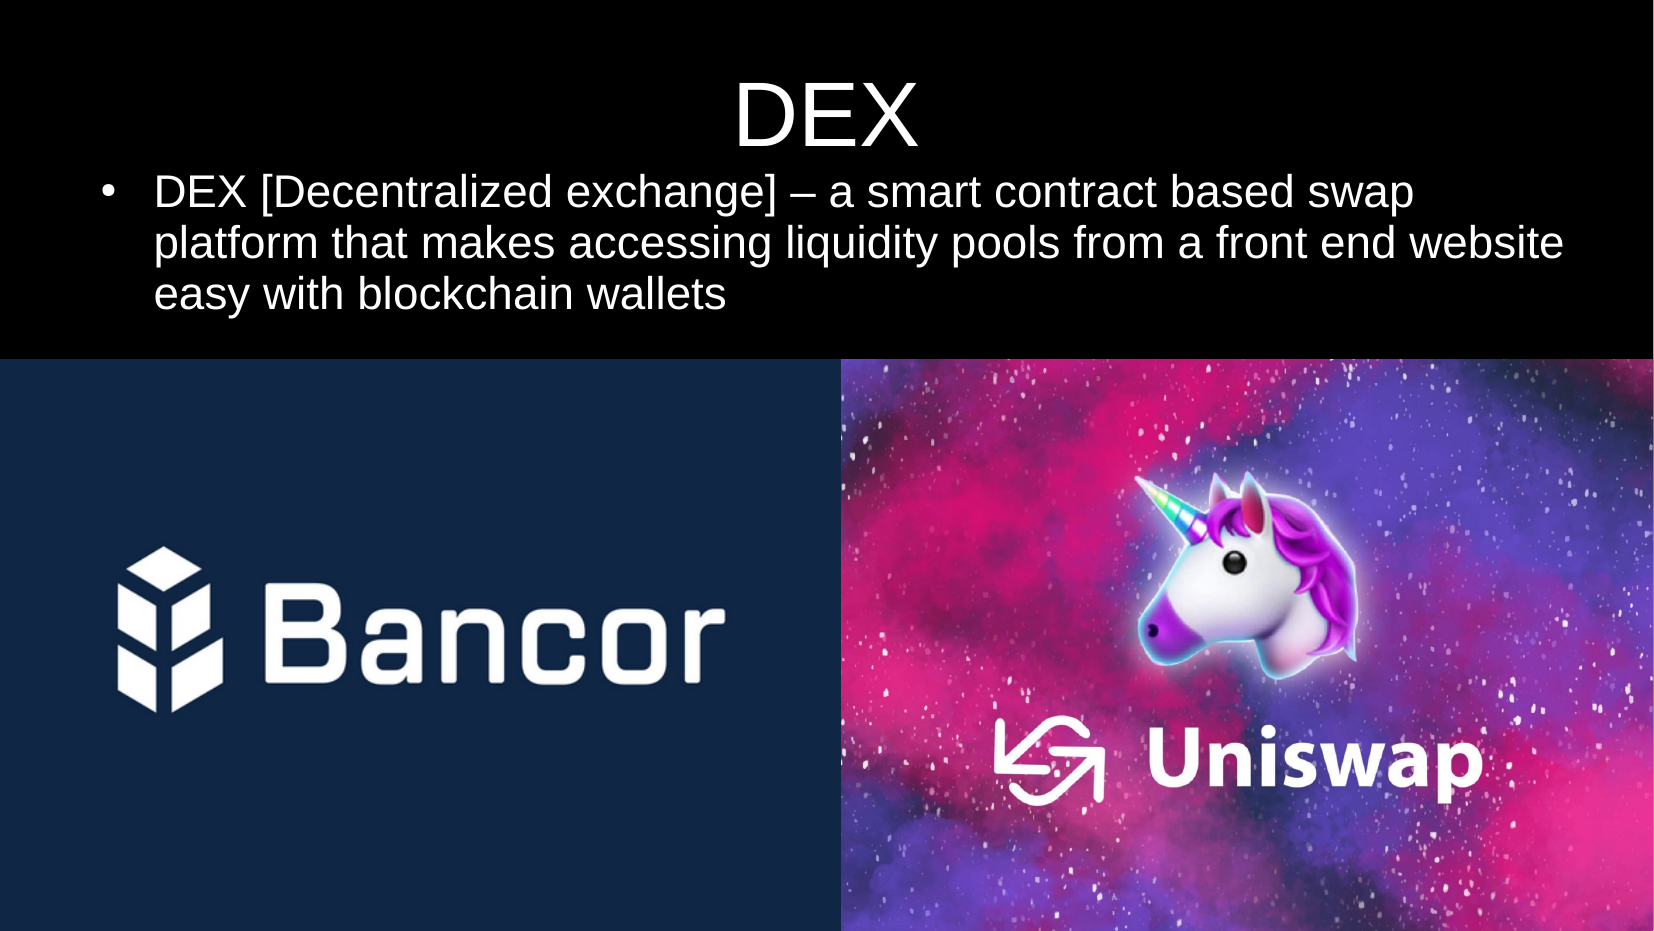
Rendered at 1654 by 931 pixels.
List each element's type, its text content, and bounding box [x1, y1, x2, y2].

title DEX [82, 37, 1571, 165]
picture [0, 359, 1654, 931]
list DEX [Decentralized exchange] – a smart contract based swap platform that makes accessing liquidity pools from a front end website easy with blockchain wallets [82, 165, 1571, 359]
